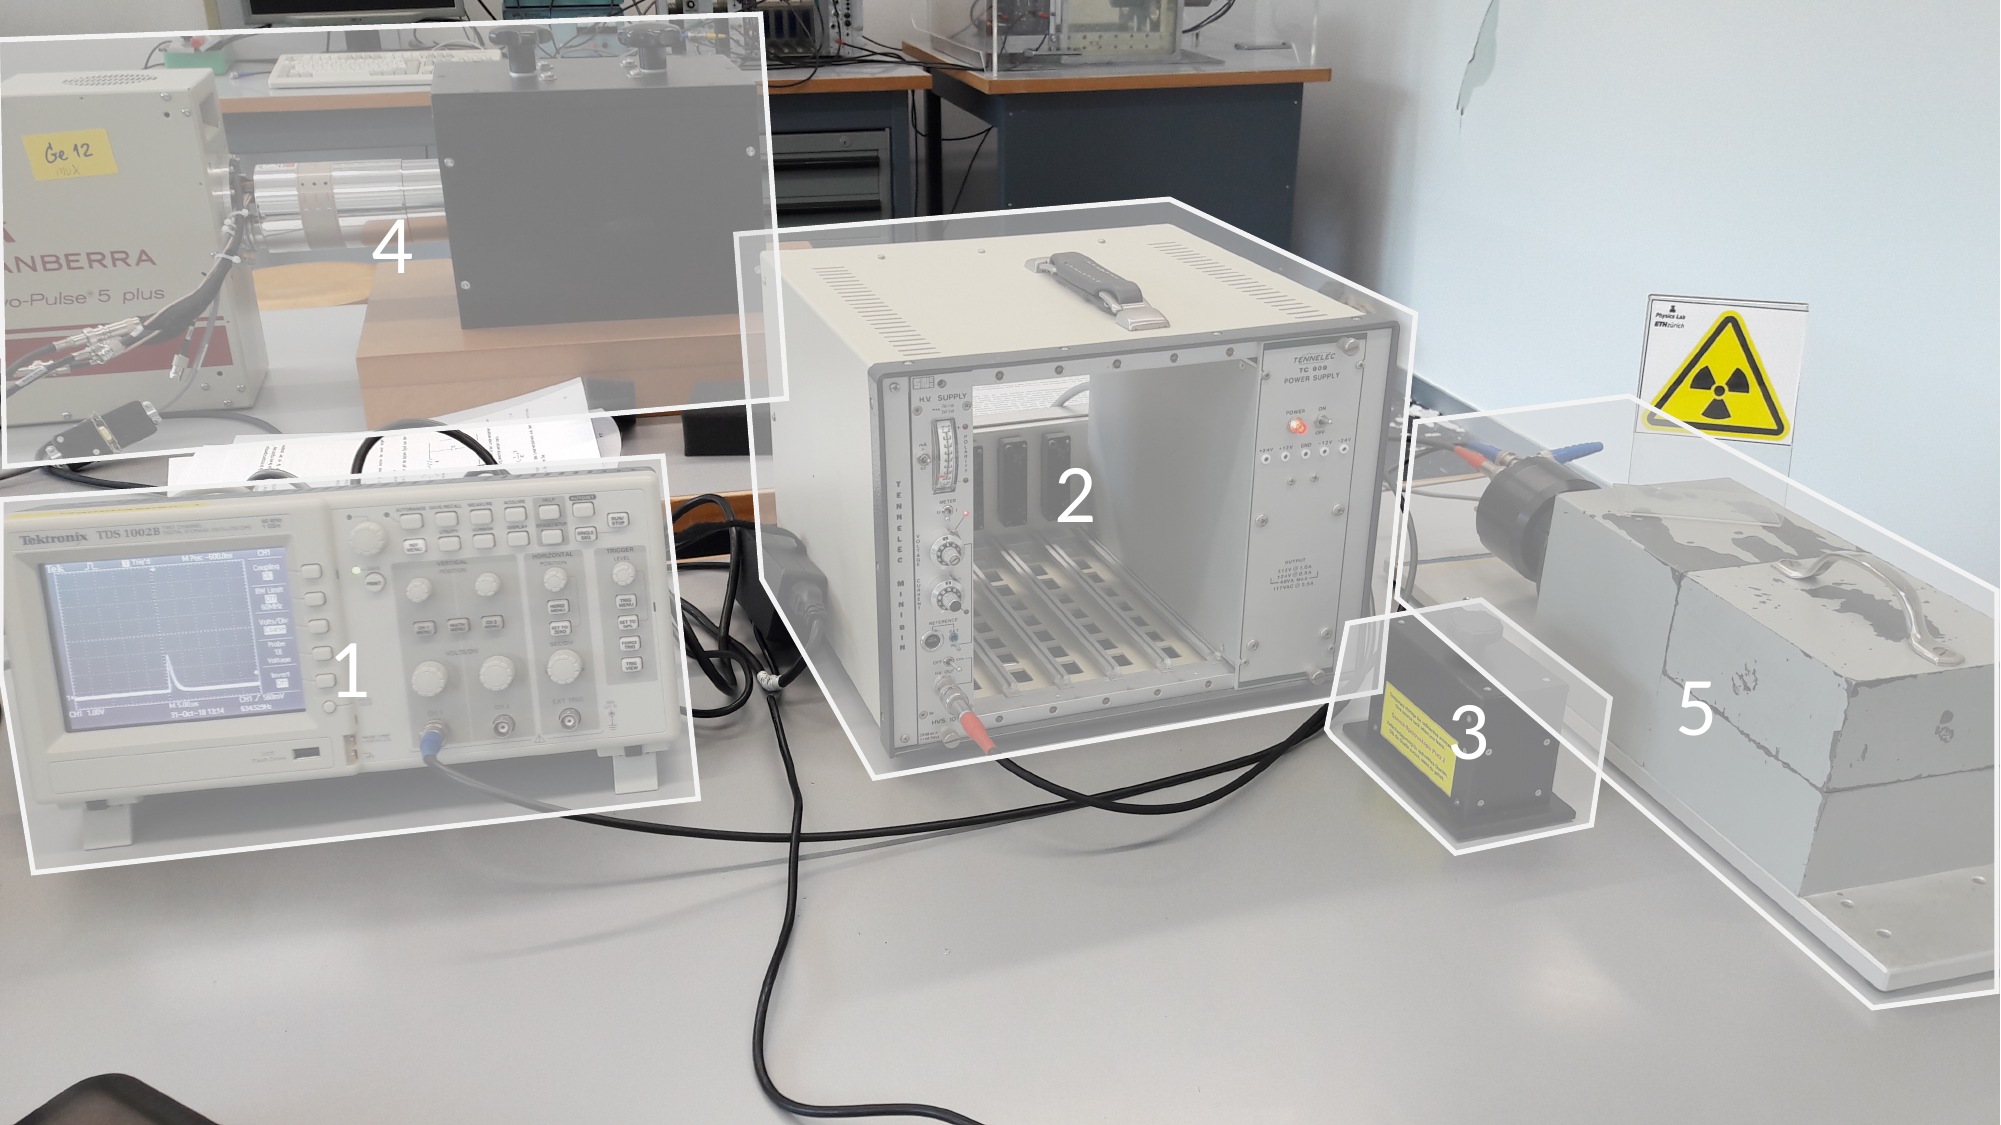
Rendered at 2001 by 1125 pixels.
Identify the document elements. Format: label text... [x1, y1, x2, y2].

text_box 5 [1396, 396, 1997, 1008]
text_box 1 [1, 456, 699, 873]
text_box 4 [0, 14, 787, 467]
text_box 2 [748, 199, 1416, 779]
text_box 3 [1326, 612, 1600, 854]
picture [0, 0, 2000, 1125]
